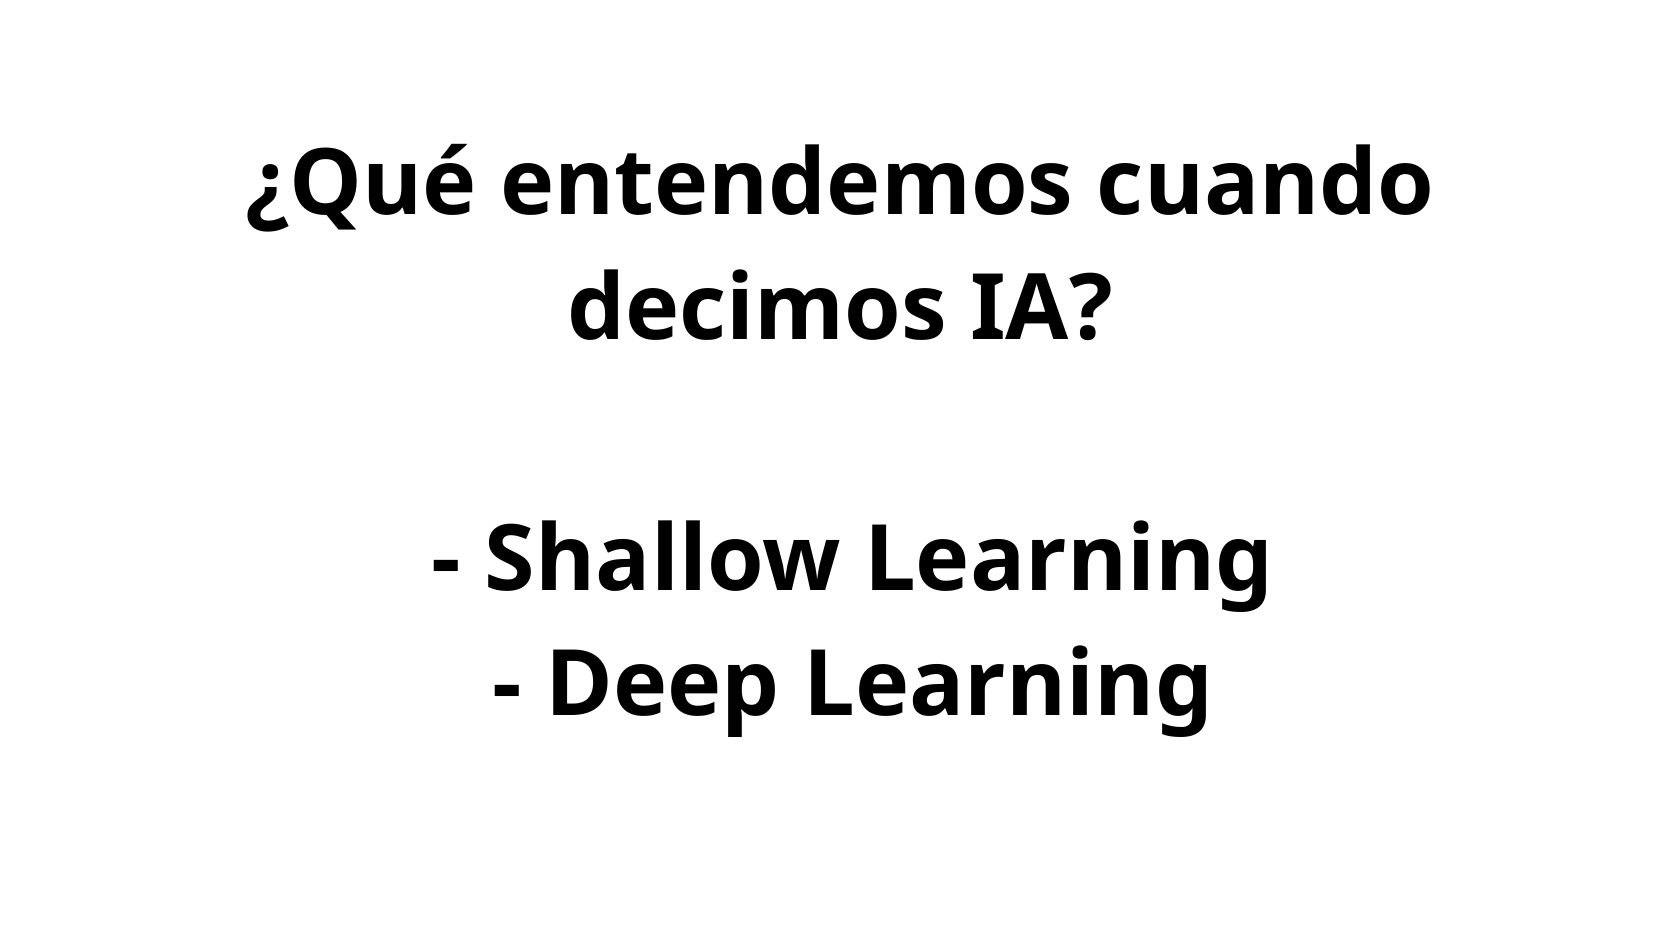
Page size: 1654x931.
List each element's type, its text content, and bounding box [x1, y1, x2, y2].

text_box ¿Qué entendemos cuando decimos IA? [149, 109, 1531, 345]
text_box - Shallow Learning - Deep Learning [162, 484, 1544, 720]
